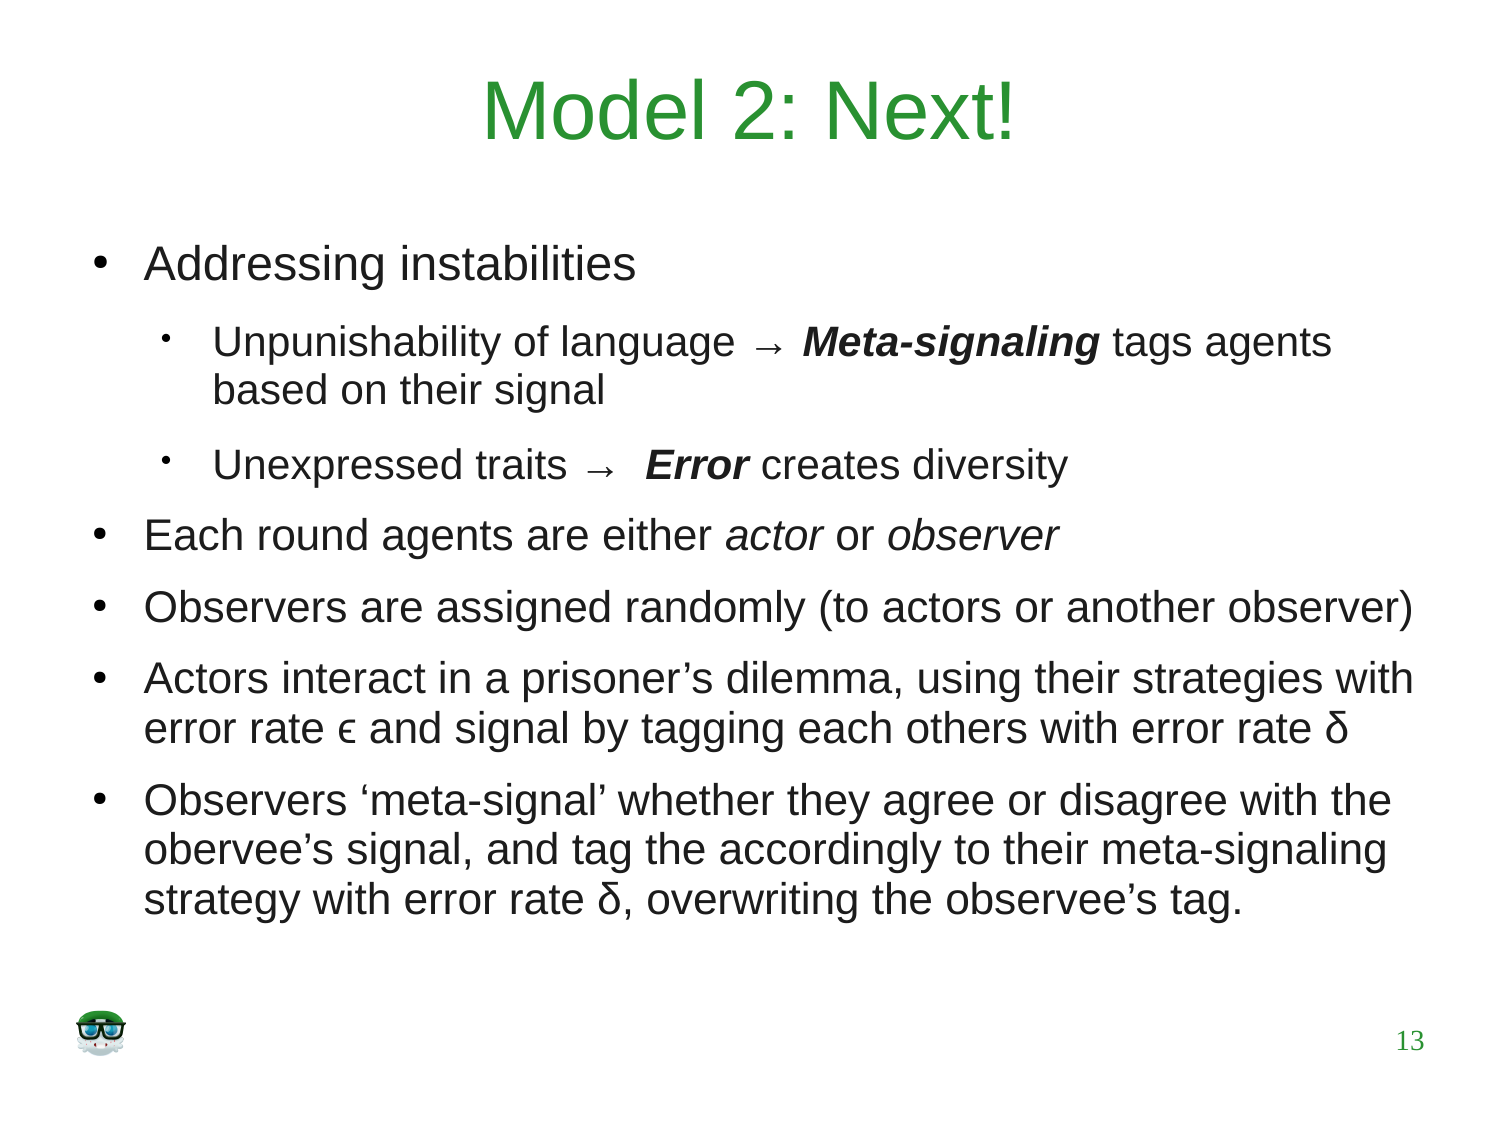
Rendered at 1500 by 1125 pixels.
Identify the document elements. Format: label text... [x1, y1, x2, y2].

list Addressing instabilities Unpunishability of language → Meta-signaling tags agents based on their signal Unexpressed traits → Error creates diversity Each round agents are either actor or observer Observers are assigned randomly (to actors or another observer) Actors interact in a prisoner’s dilemma, using their strategies with error rate ϵ and signal by tagging each others with error rate δ Observers ‘meta-signal’ whether they agree or disagree with the obervee’s signal, and tag the accordingly to their meta-signaling strategy with error rate δ, overwriting the observee’s tag. [75, 236, 1425, 975]
title Model 2: Next! [75, 44, 1425, 178]
picture [75, 1008, 127, 1060]
